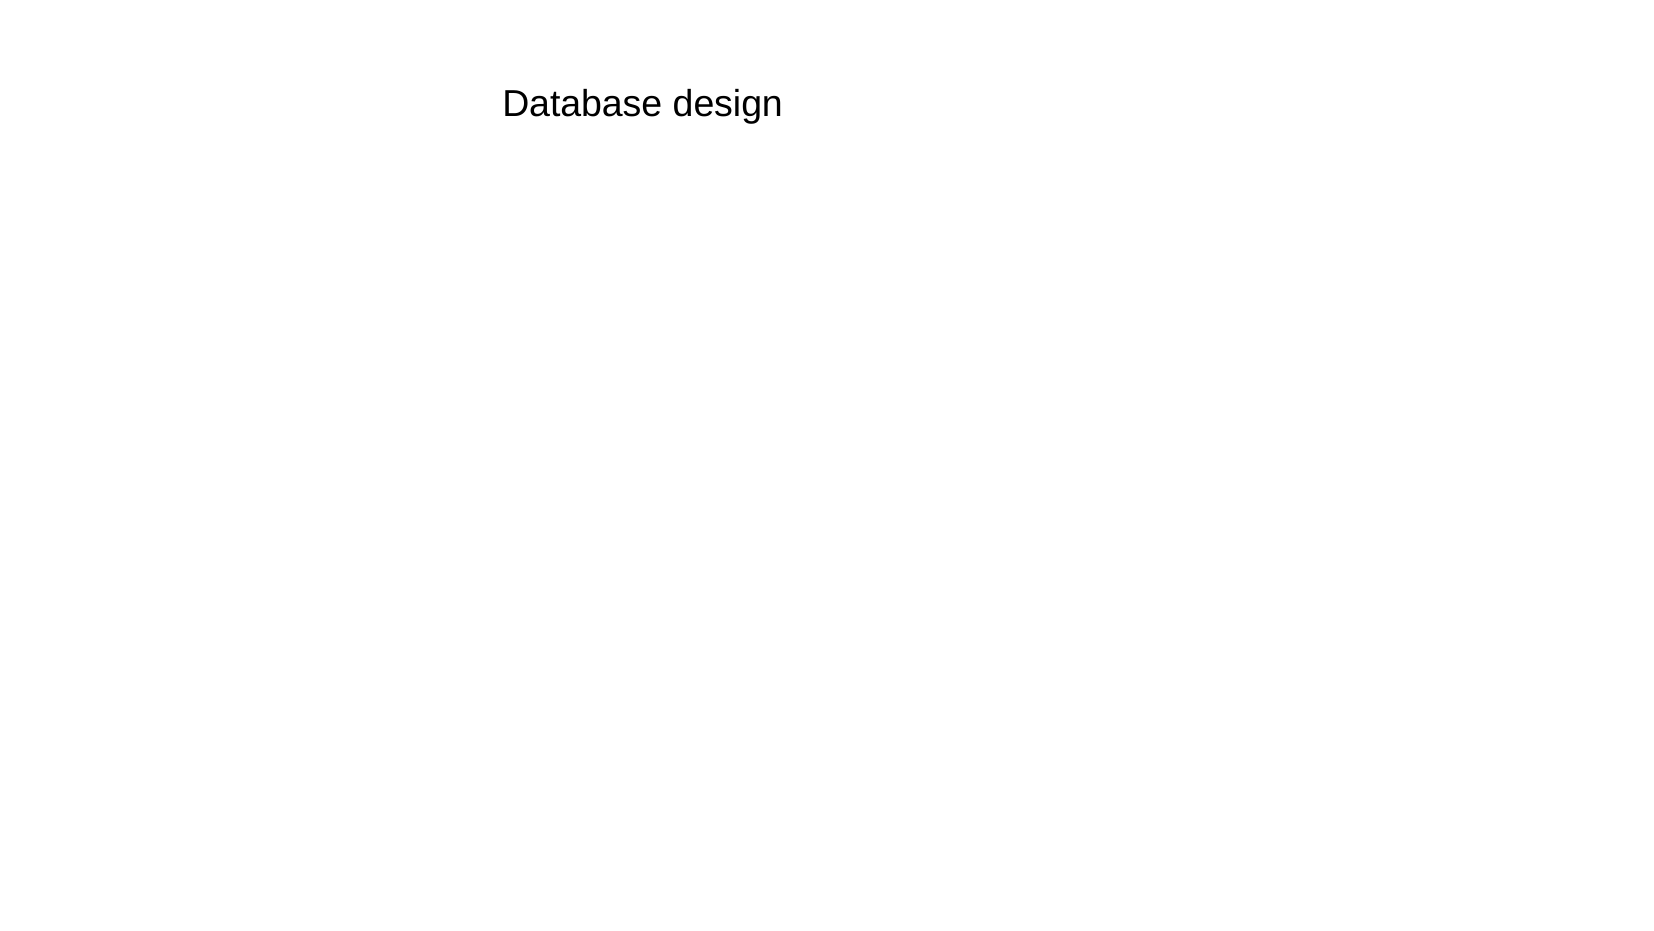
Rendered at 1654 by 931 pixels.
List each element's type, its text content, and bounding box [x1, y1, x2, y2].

text_box Database design [487, 75, 1388, 132]
